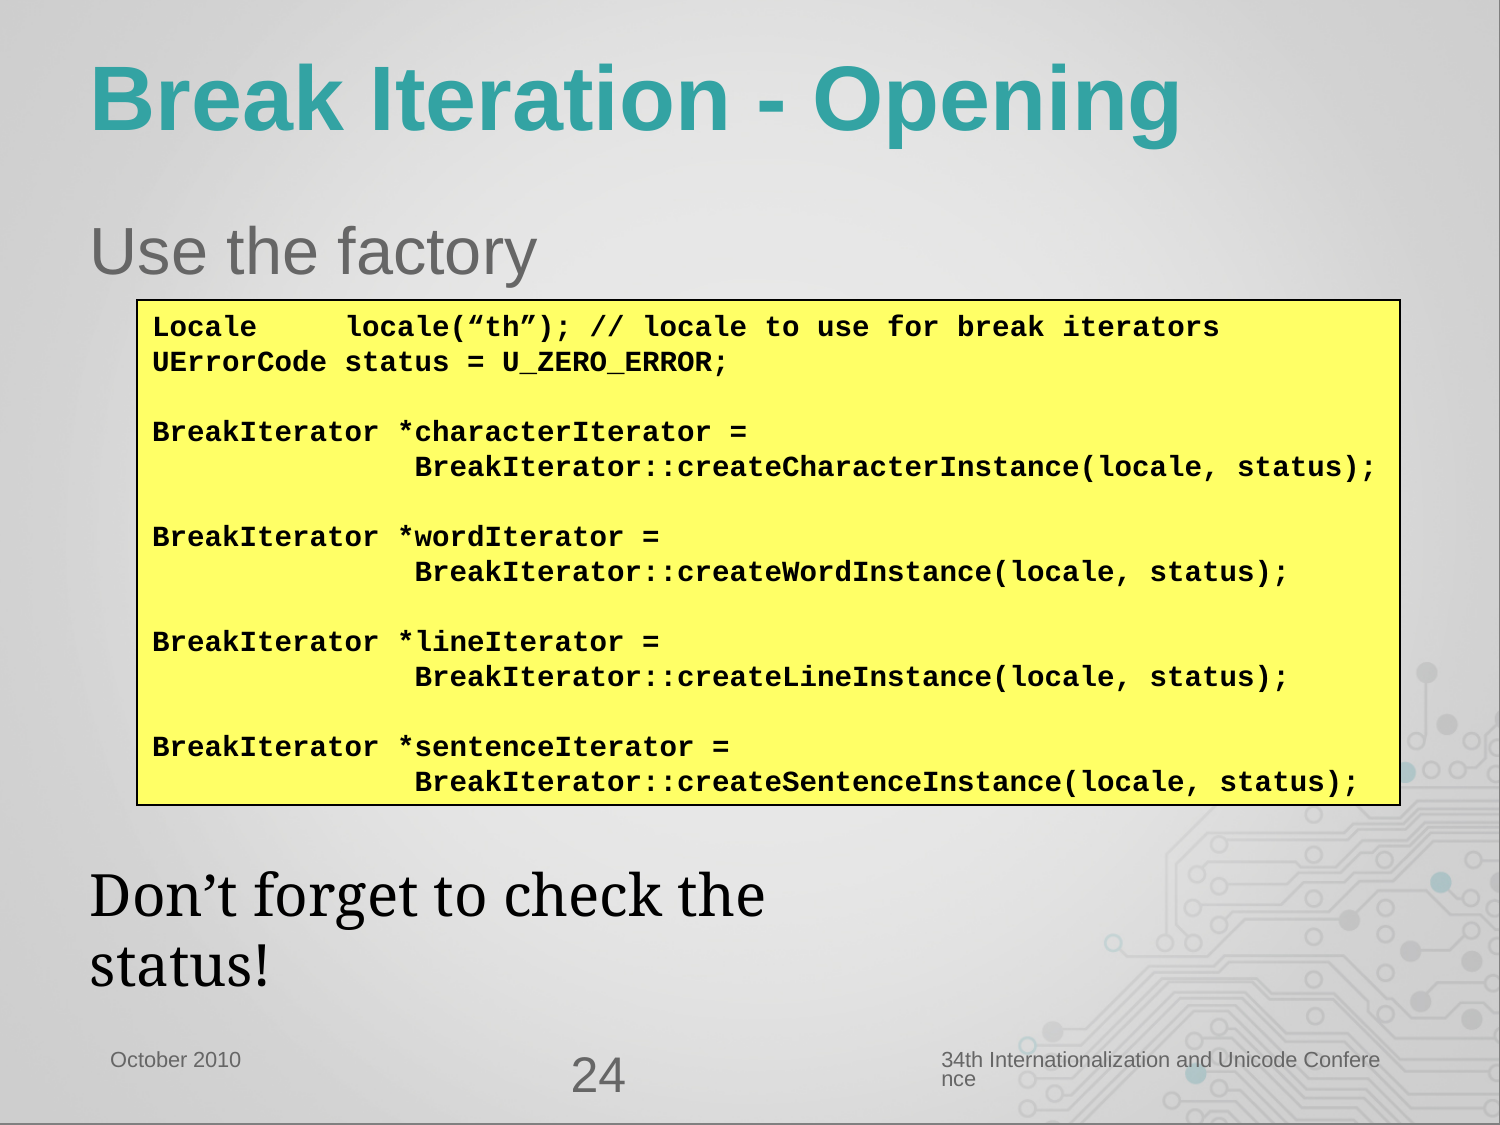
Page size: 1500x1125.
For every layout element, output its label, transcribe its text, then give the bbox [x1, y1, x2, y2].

text_box Don’t forget to check the status! [74, 849, 925, 947]
text_box Locale locale(“th”); // locale to use for break iterators UErrorCode status = U_ZERO_ERROR; BreakIterator *characterIterator = BreakIterator::createCharacterInstance(locale, status); BreakIterator *wordIterator = BreakIterator::createWordInstance(locale, status); BreakIterator *lineIterator = BreakIterator::createLineInstance(locale, status); BreakIterator *sentenceIterator = BreakIterator::createSentenceInstance(locale, status); [137, 299, 1400, 805]
list Use the factory methods: [75, 200, 816, 376]
title Break Iteration - Opening [75, 31, 1426, 157]
picture [0, 0, 1499, 1123]
